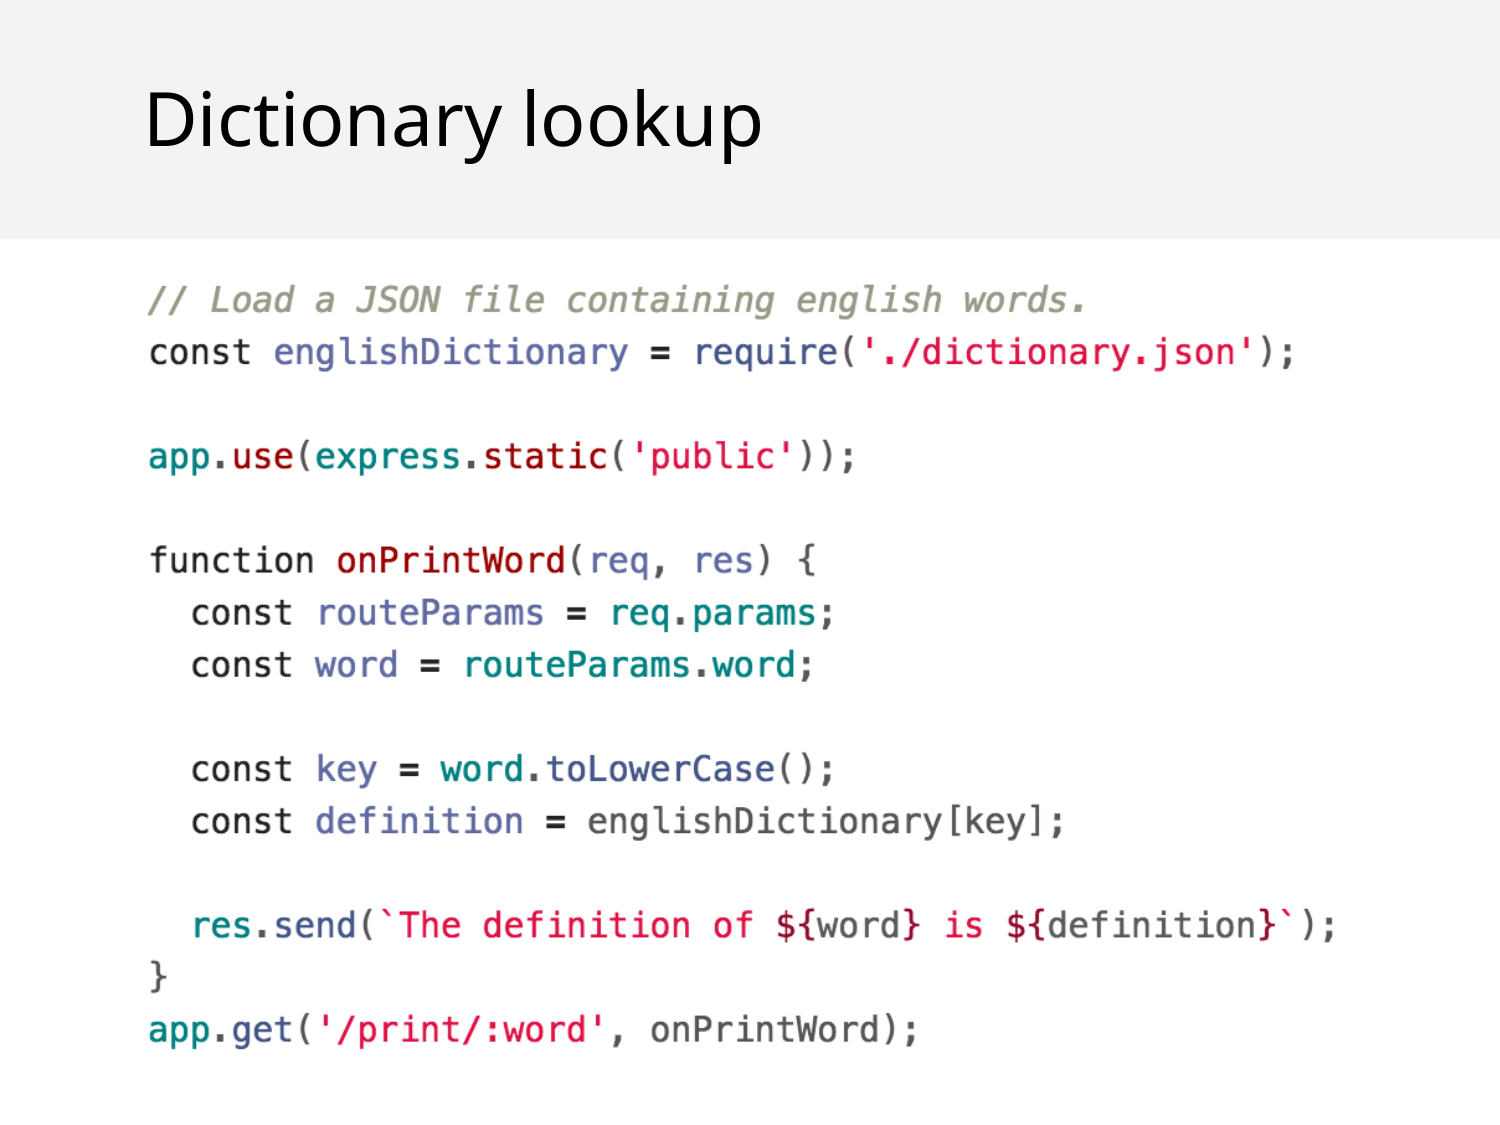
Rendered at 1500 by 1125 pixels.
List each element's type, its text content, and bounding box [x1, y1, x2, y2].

title Dictionary lookup [128, 56, 1372, 183]
picture [128, 255, 1399, 1084]
